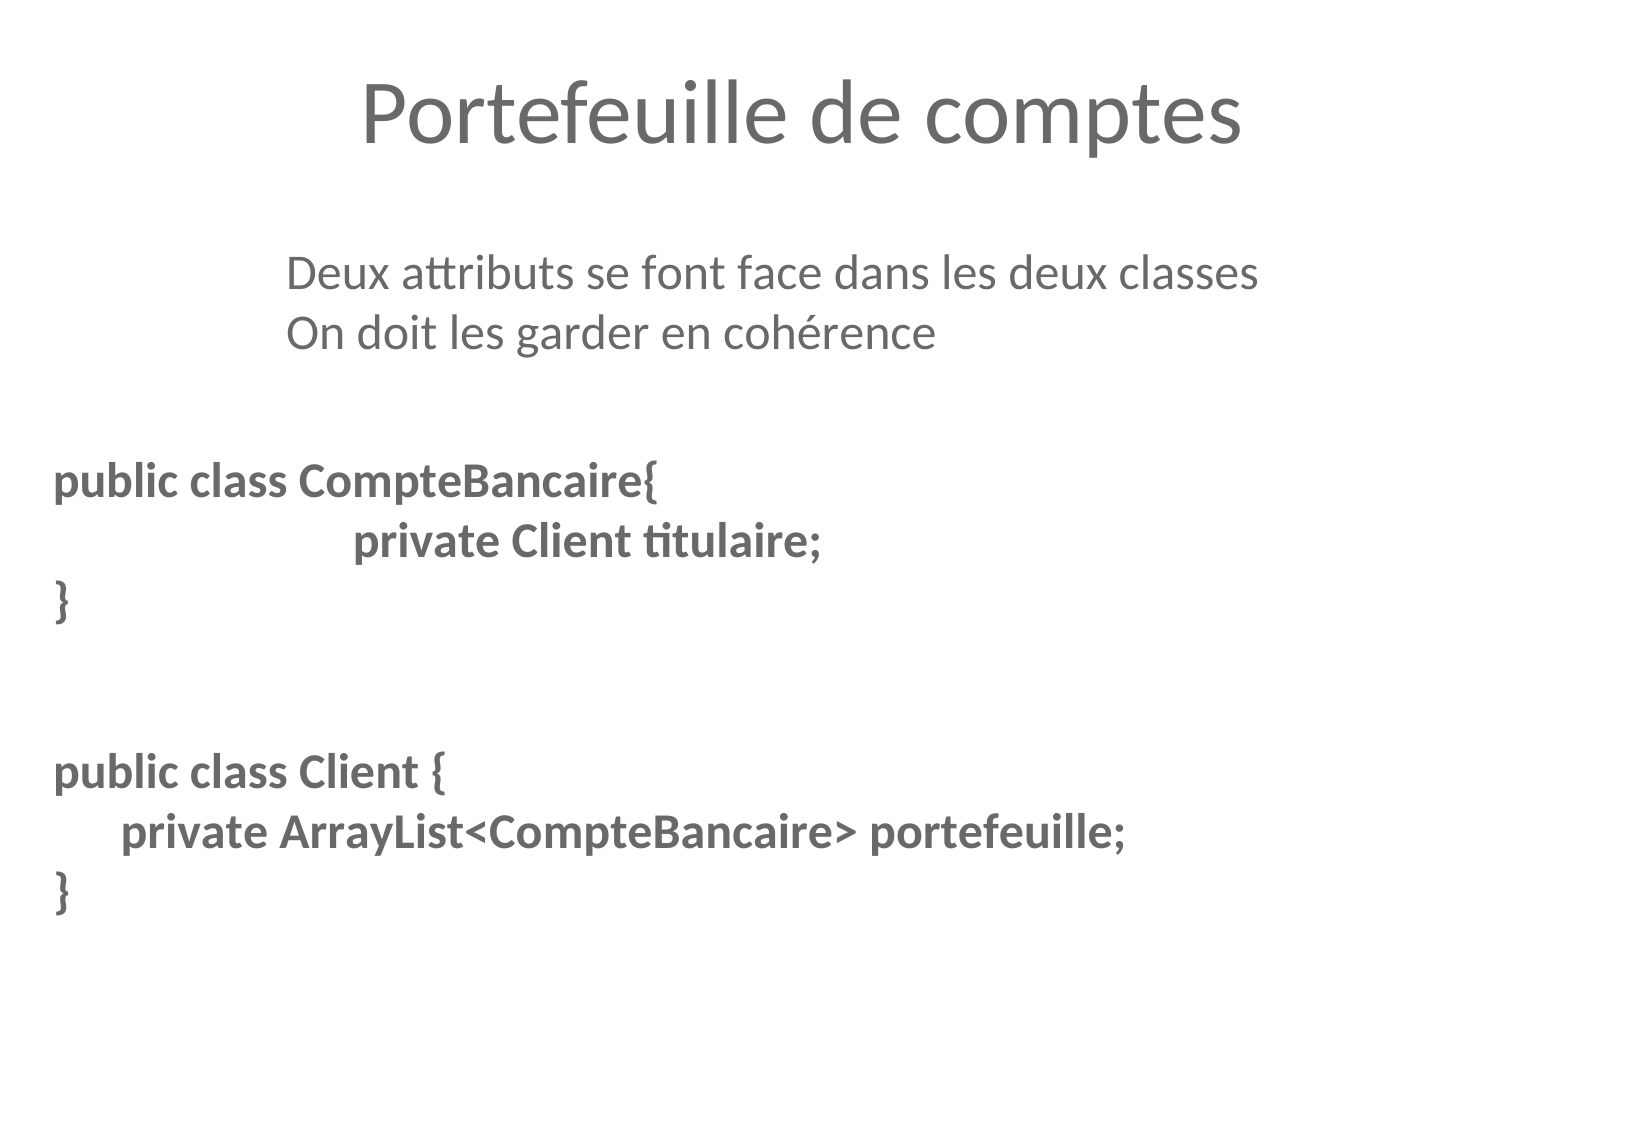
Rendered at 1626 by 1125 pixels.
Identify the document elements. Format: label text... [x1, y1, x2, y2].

title Portefeuille de comptes [0, 13, 1626, 202]
